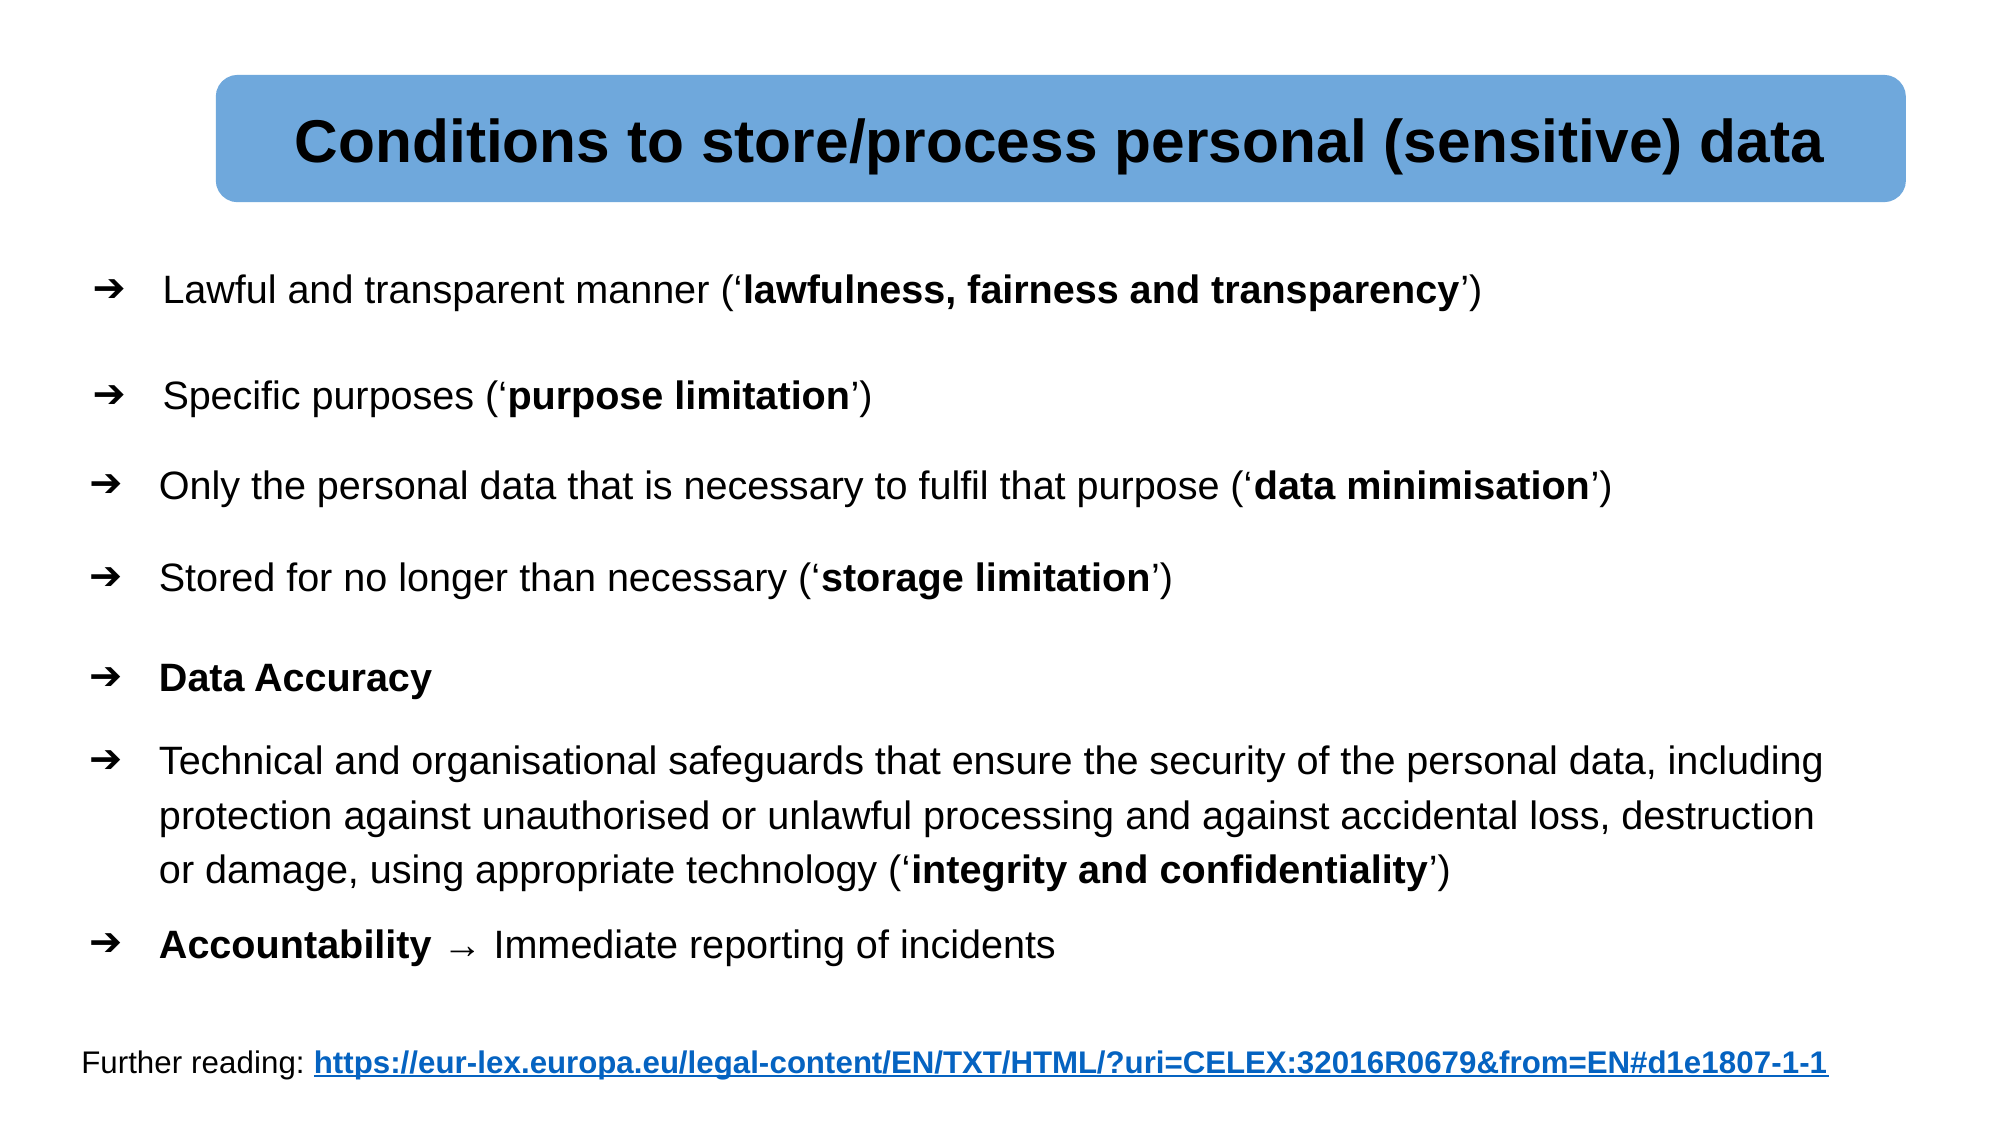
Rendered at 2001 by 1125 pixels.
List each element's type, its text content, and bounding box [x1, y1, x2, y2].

text_box Accountability → Immediate reporting of incidents [58, 892, 1831, 1019]
text_box Stored for no longer than necessary (‘storage limitation’) [58, 525, 1831, 625]
text_box Specific purposes (‘purpose limitation’) [62, 343, 1905, 433]
text_box Only the personal data that is necessary to fulfil that purpose (‘data minimisation’) [59, 433, 1925, 511]
text_box Data Accuracy [58, 625, 1831, 709]
text_box Further reading: https://eur-lex.europa.eu/legal-content/EN/TXT/HTML/?uri=CELEX:32016R0679&from=EN#d1e1807-1-1 [61, 1016, 1956, 1100]
text_box Lawful and transparent manner (‘lawfulness, fairness and transparency’) [62, 238, 1905, 343]
text_box Conditions to store/process personal (sensitive) data [216, 75, 1906, 202]
text_box Technical and organisational safeguards that ensure the security of the personal data, including protection against unauthorised or unlawful processing and against accidental loss, destruction or damage, using appropriate technology (‘integrity and confidentiality’) [58, 709, 1831, 892]
